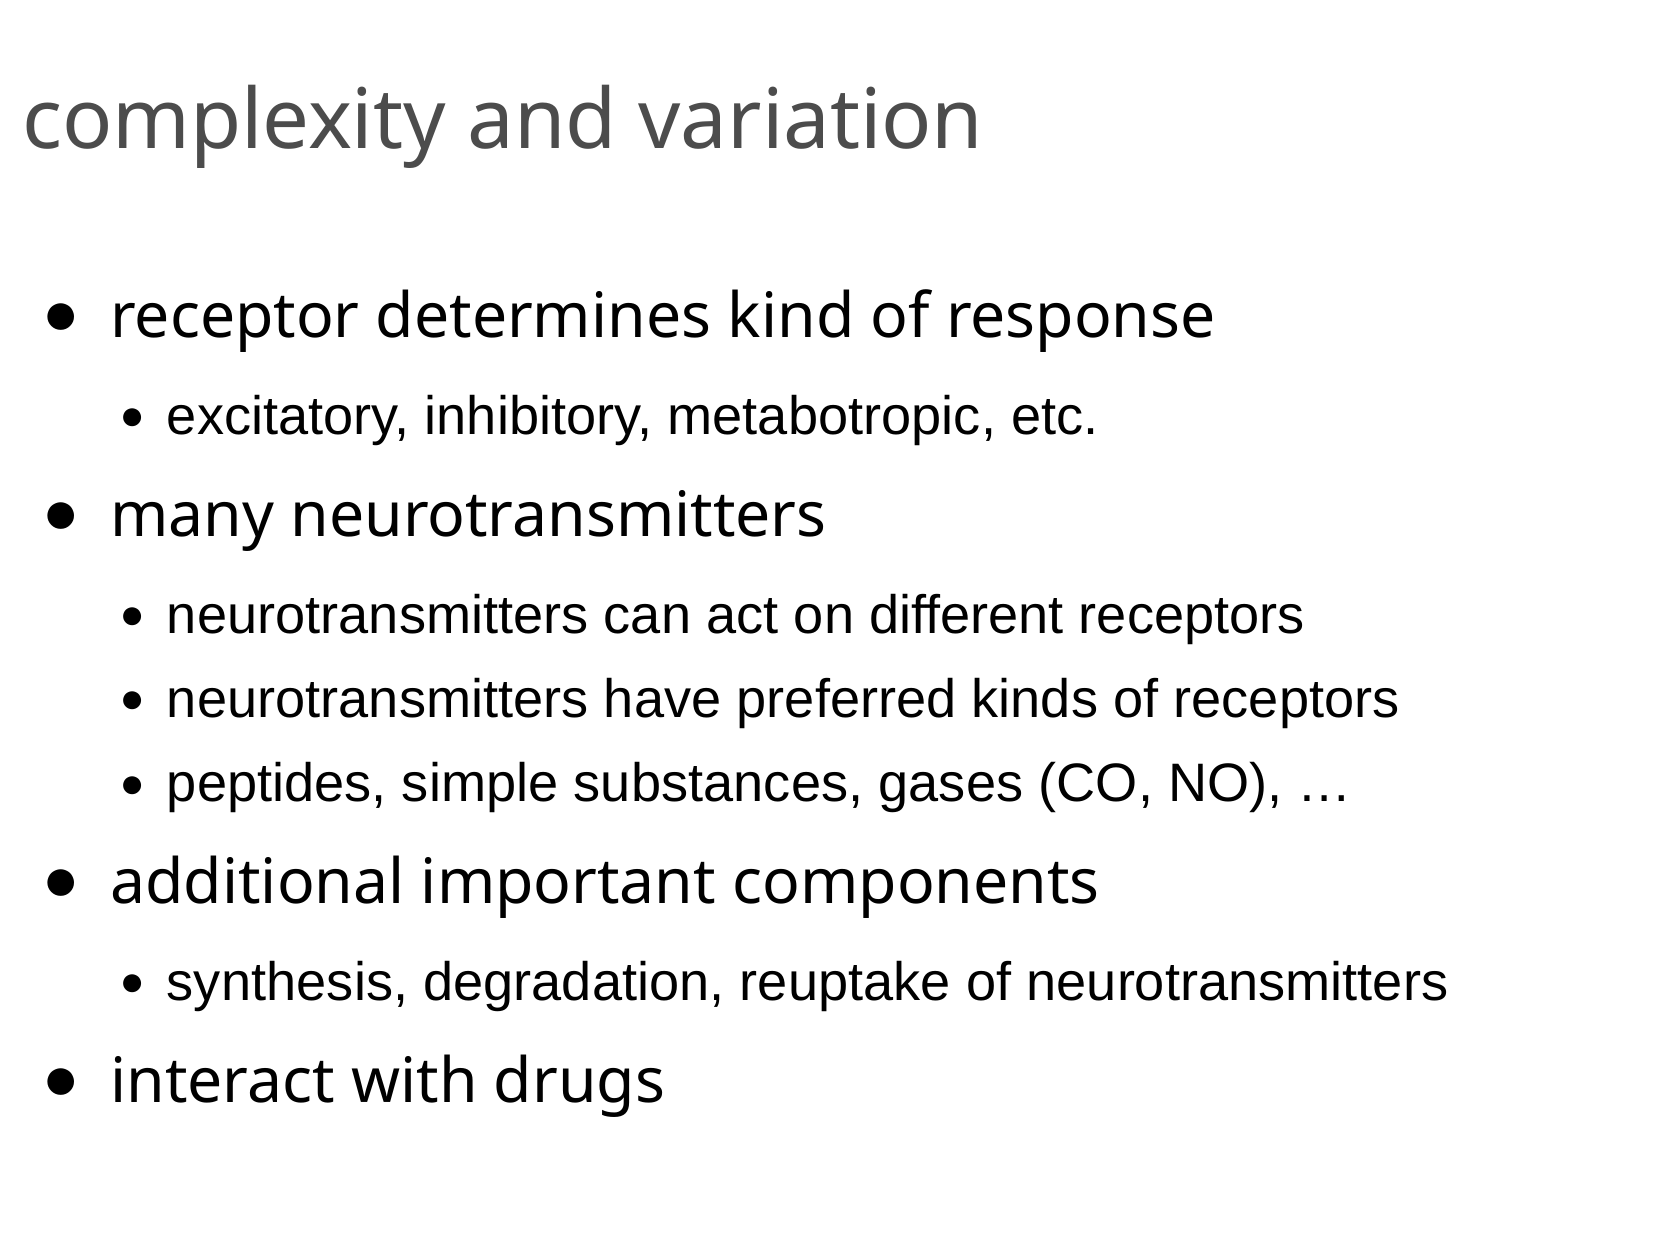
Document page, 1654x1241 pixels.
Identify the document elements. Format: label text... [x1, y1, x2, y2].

title complexity and variation [22, 19, 1654, 213]
list receptor determines kind of response excitatory, inhibitory, metabotropic, etc. many neurotransmitters neurotransmitters can act on different receptors neurotransmitters have preferred kinds of receptors peptides, simple substances, gases (CO, NO), … additional important components synthesis, degradation, reuptake of neurotransmitters interact with drugs [25, 226, 1654, 1166]
